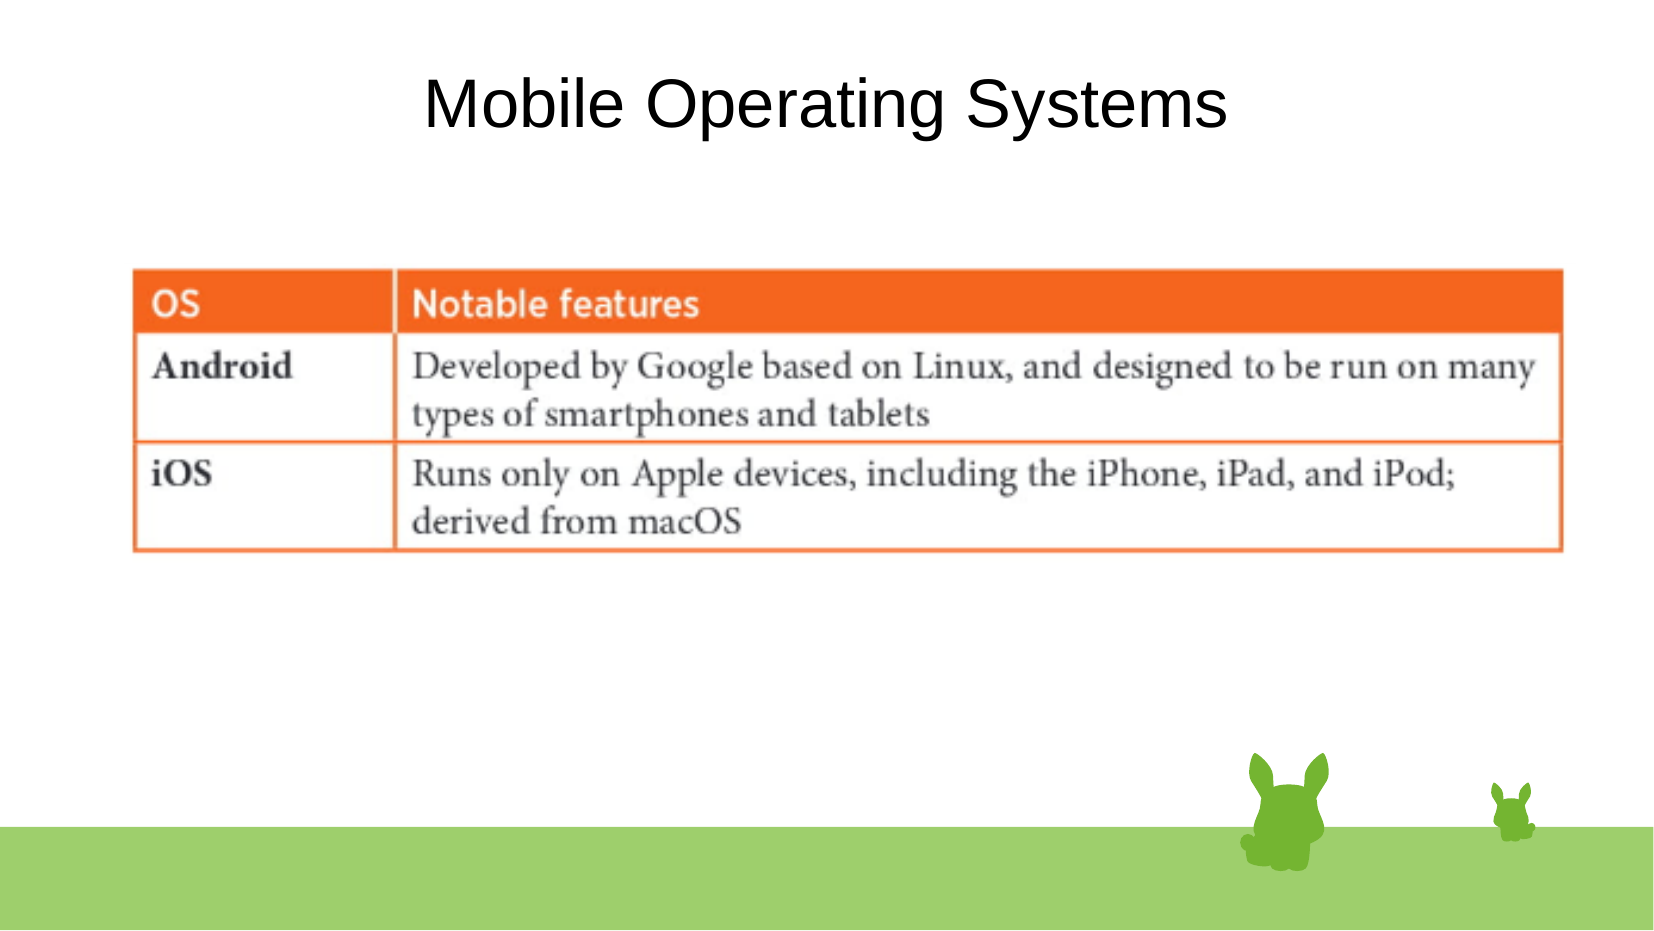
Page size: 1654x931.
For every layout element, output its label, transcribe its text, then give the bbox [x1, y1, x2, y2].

title Mobile Operating Systems [88, 29, 1565, 178]
picture [124, 262, 1576, 563]
